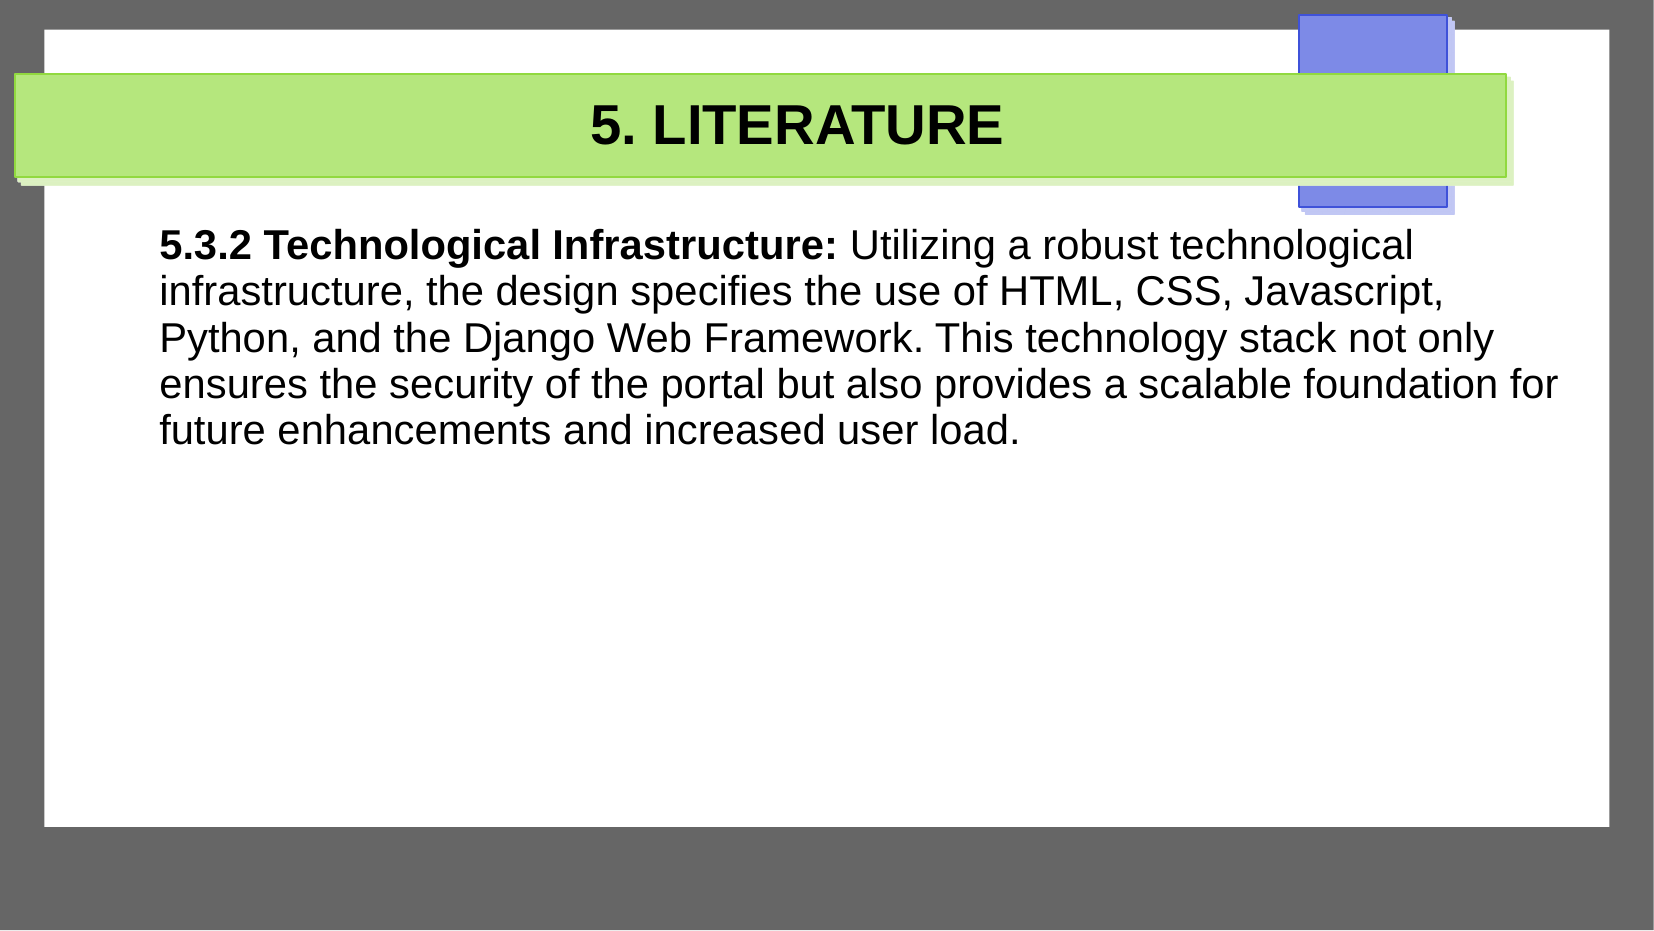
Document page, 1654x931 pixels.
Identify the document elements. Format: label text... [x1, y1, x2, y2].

list 5.3.2 Technological Infrastructure: Utilizing a robust technological infrastructure, the design specifies the use of HTML, CSS, Javascript, Python, and the Django Web Framework. This technology stack not only ensures the security of the portal but also provides a scalable foundation for future enhancements and increased user load. [88, 221, 1565, 813]
title 5. LITERATURE [88, 73, 1506, 178]
